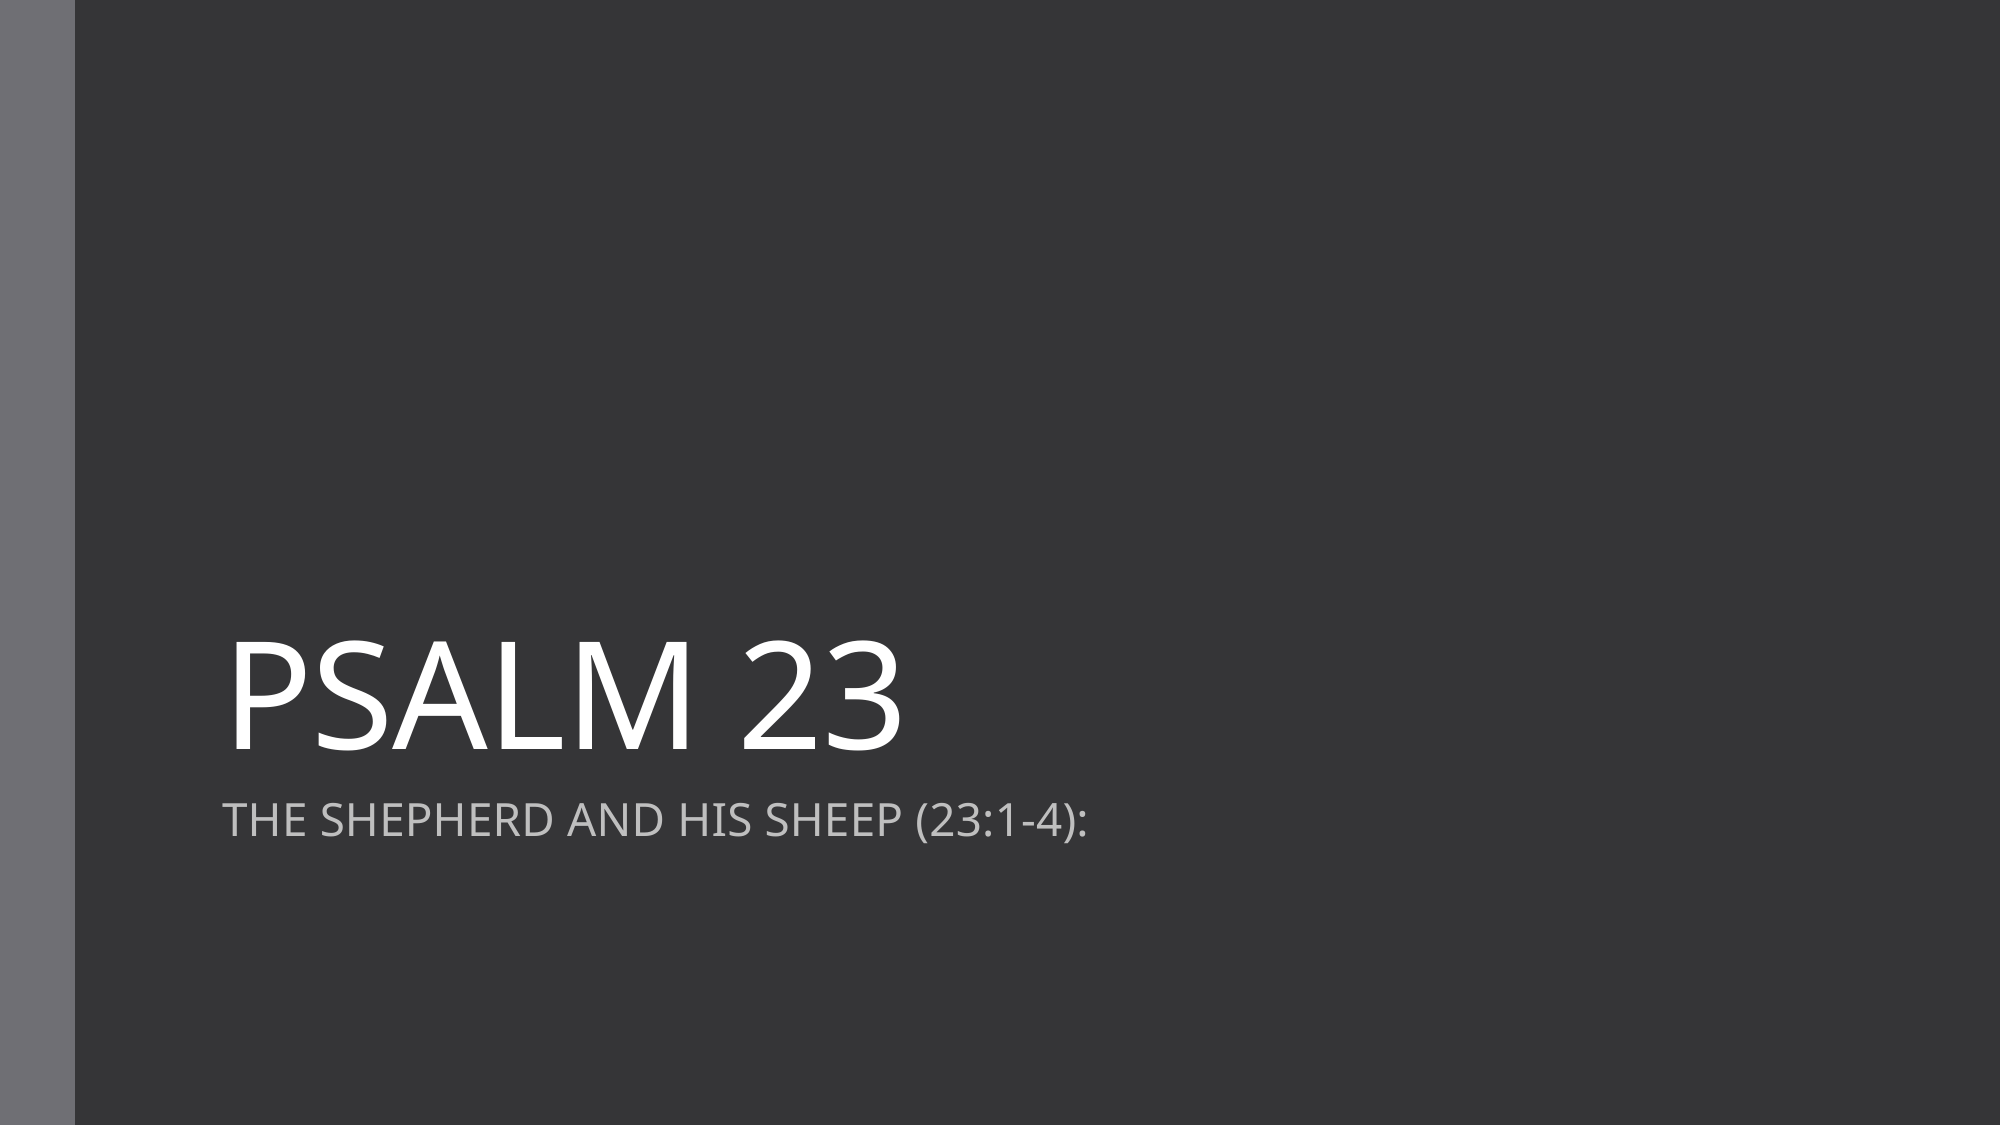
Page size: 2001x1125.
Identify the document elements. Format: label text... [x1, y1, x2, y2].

subtitle THE SHEPHERD AND HIS SHEEP (23:1-4): [206, 787, 1752, 1066]
title PSALM 23 [206, 124, 1752, 787]
